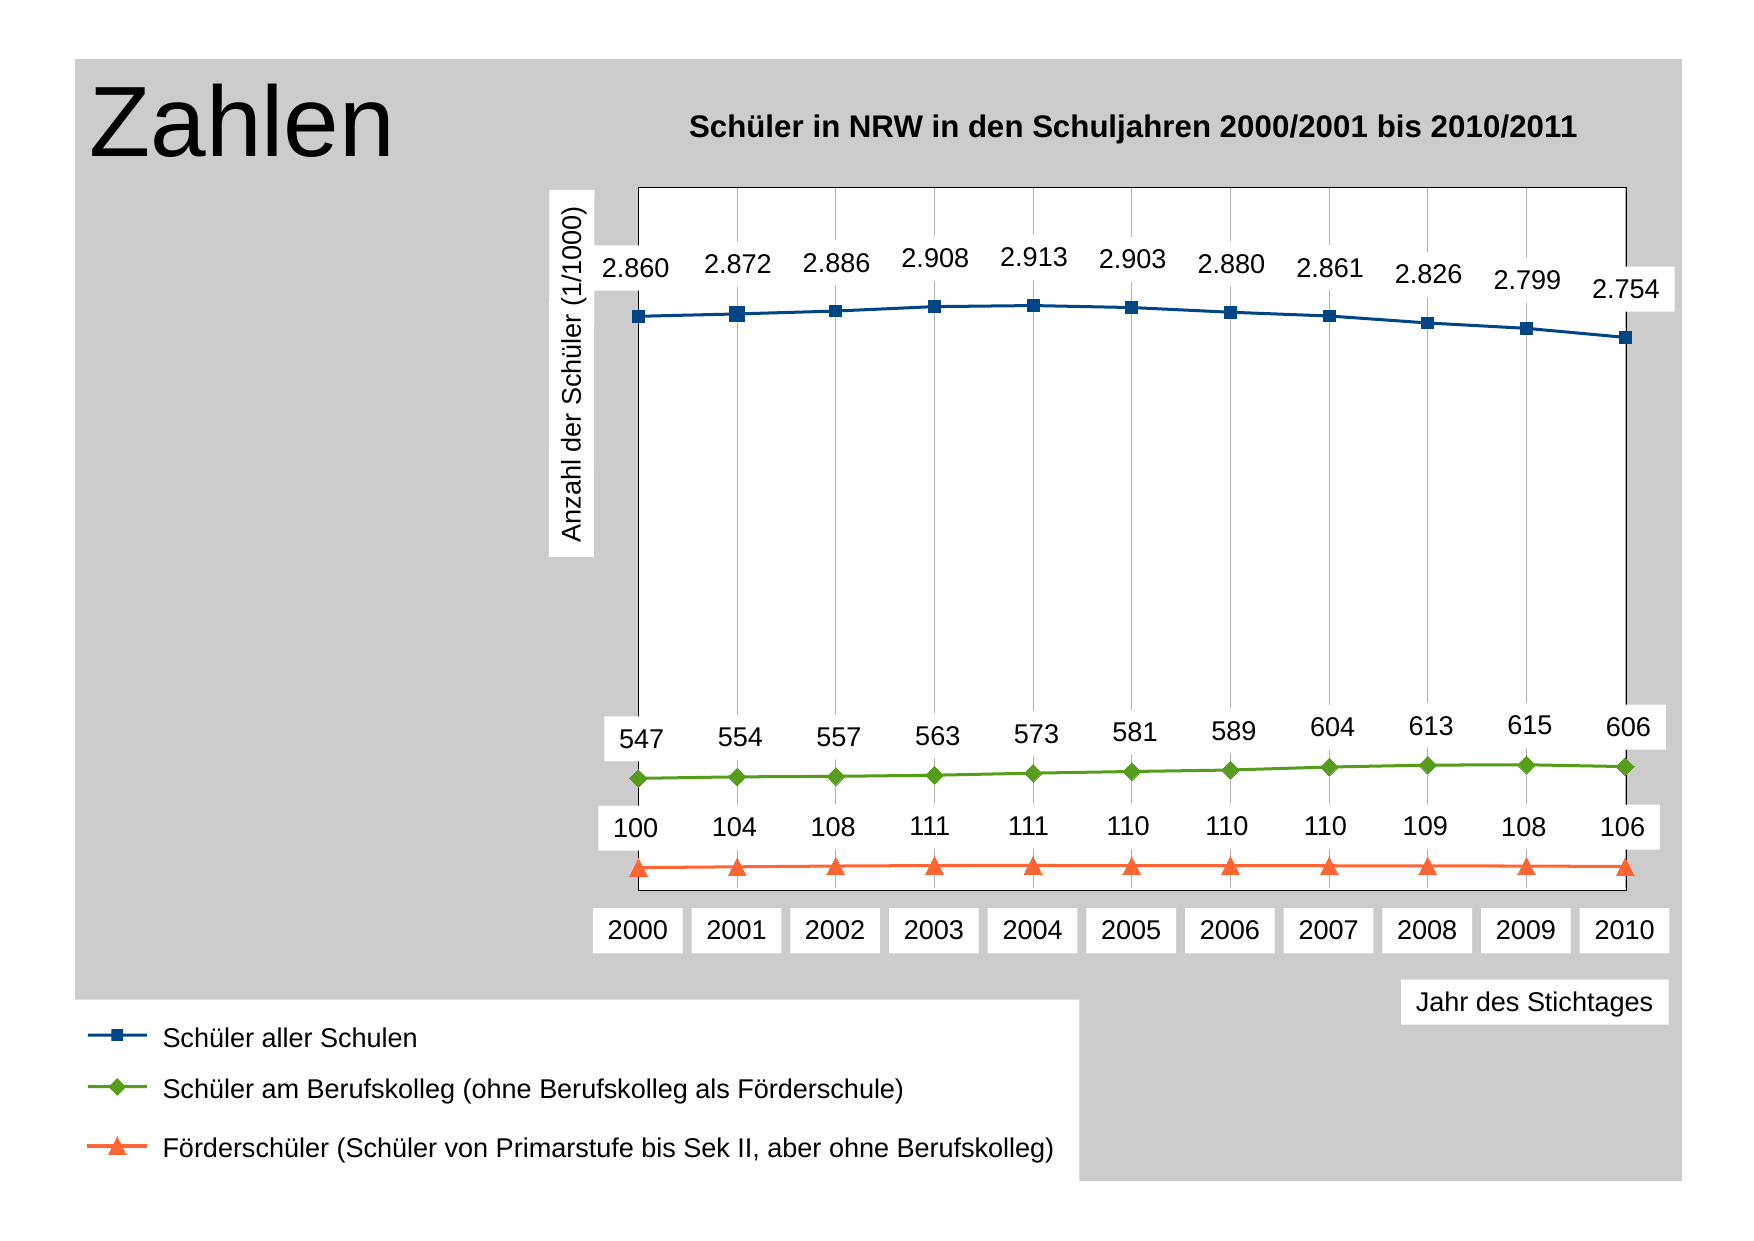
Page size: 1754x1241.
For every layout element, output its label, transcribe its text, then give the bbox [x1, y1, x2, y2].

text_box 110 [1091, 803, 1167, 849]
text_box 2.754 [1577, 266, 1675, 312]
text_box Schüler in NRW in den Schuljahren 2000/2001 bis 2010/2011 [674, 102, 1607, 152]
text_box 2.872 [689, 241, 787, 287]
text_box 2008 [1382, 908, 1473, 954]
text_box Zahlen [75, 59, 436, 186]
text_box 615 [1492, 702, 1568, 748]
text_box 2.880 [1182, 241, 1280, 287]
text_box 111 [894, 803, 970, 849]
text_box Schüler aller Schulen [147, 1015, 433, 1061]
text_box 2.860 [595, 245, 685, 291]
text_box 108 [795, 804, 871, 850]
text_box 2.826 [1380, 252, 1478, 298]
text_box 2001 [691, 908, 782, 954]
text_box [75, 59, 1682, 1182]
text_box 2.886 [788, 240, 886, 286]
text_box 104 [697, 804, 772, 850]
text_box Förderschüler (Schüler von Primarstufe bis Sek II, aber ohne Berufskolleg) [147, 1125, 1072, 1171]
text_box 581 [1097, 709, 1173, 755]
text_box 554 [703, 714, 778, 760]
text_box 2004 [987, 908, 1078, 954]
text_box 2.913 [985, 234, 1083, 280]
text_box 2003 [889, 908, 979, 954]
text_box Jahr des Stichtages [1401, 979, 1669, 1025]
text_box 604 [1295, 705, 1370, 751]
text_box 106 [1585, 804, 1660, 850]
text_box 2002 [790, 908, 880, 954]
text_box 2.908 [886, 235, 984, 281]
text_box 109 [1387, 803, 1463, 849]
text_box 2007 [1283, 908, 1374, 954]
text_box 2010 [1579, 908, 1670, 954]
text_box 2005 [1086, 908, 1177, 954]
text_box Schüler am Berufskolleg (ohne Berufskolleg als Förderschule) [147, 1066, 922, 1112]
text_box 606 [1591, 704, 1666, 750]
text_box 110 [1289, 803, 1364, 849]
text_box 2006 [1185, 908, 1275, 954]
text_box 108 [1486, 804, 1562, 850]
text_box 100 [598, 805, 674, 851]
text_box 110 [1190, 803, 1266, 849]
text_box 563 [900, 713, 976, 759]
text_box 111 [993, 803, 1068, 849]
text_box 613 [1393, 703, 1469, 749]
text_box Anzahl der Schüler (1/1000) [548, 189, 595, 557]
text_box 2.903 [1084, 236, 1182, 282]
text_box 2000 [592, 908, 683, 954]
text_box 547 [604, 716, 680, 762]
text_box 573 [999, 711, 1074, 757]
text_box 557 [801, 714, 877, 760]
text_box 2009 [1481, 908, 1571, 954]
text_box 589 [1196, 708, 1272, 754]
text_box 2.861 [1281, 245, 1379, 291]
text_box 2.799 [1478, 257, 1576, 303]
